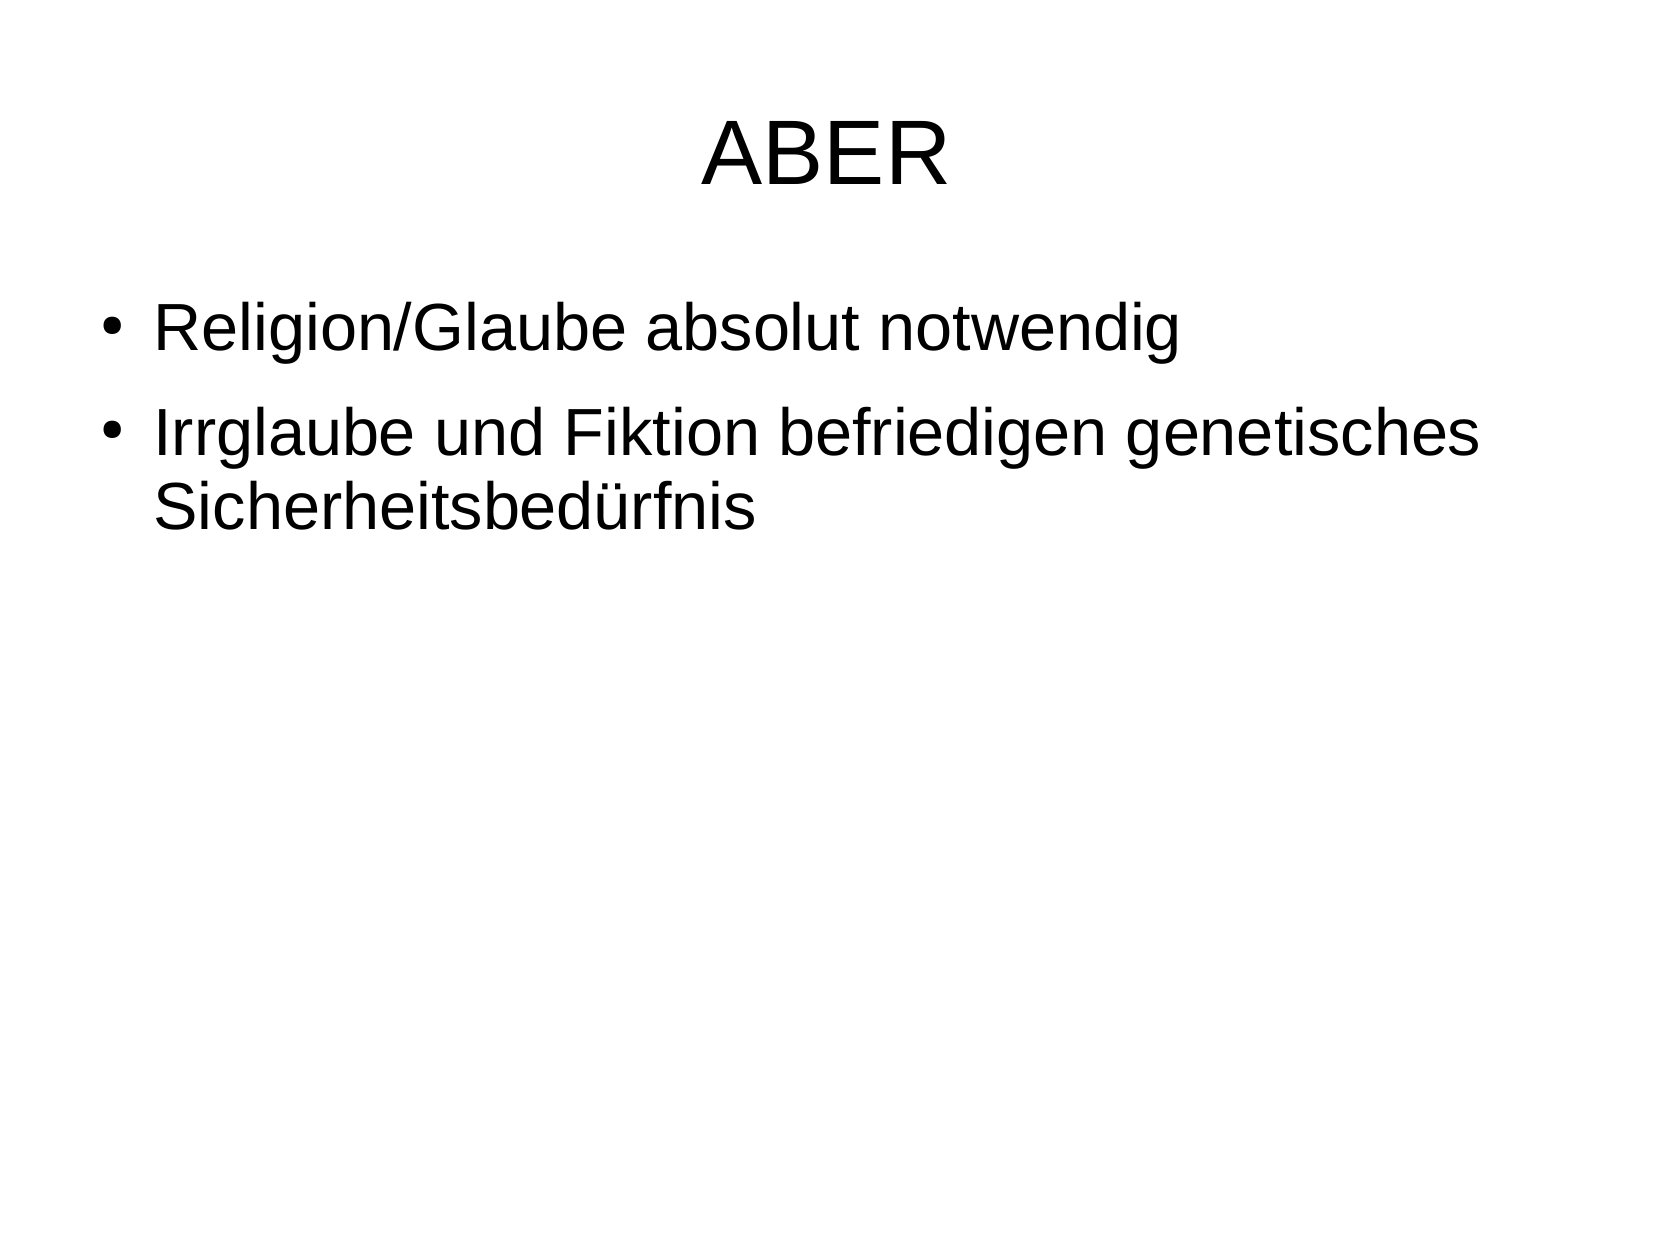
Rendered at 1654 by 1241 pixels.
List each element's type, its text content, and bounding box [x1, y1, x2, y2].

list Religion/Glaube absolut notwendig Irrglaube und Fiktion befriedigen genetisches Sicherheitsbedürfnis [82, 290, 1571, 1010]
title ABER [82, 49, 1571, 257]
